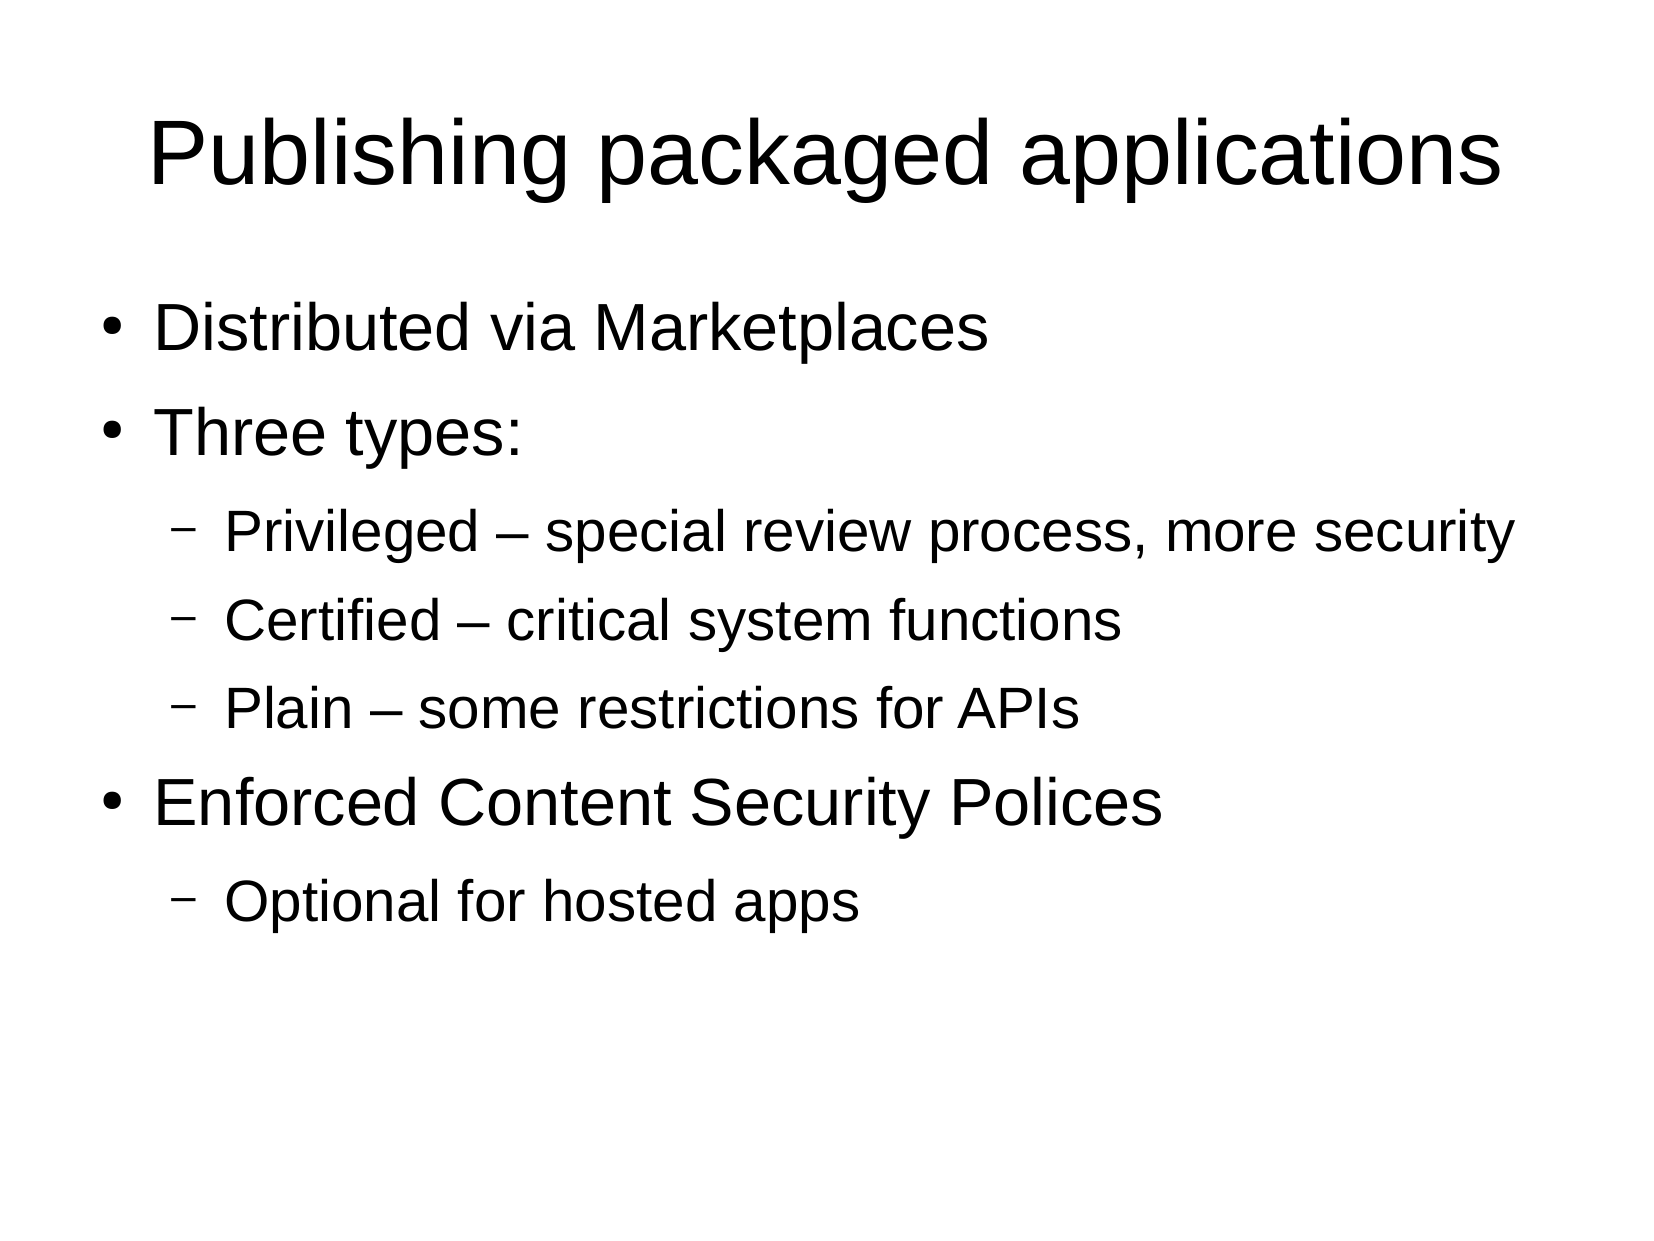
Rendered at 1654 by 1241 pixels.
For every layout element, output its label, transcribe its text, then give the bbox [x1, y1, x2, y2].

list Distributed via Marketplaces Three types: Privileged – special review process, more security Certified – critical system functions Plain – some restrictions for APIs Enforced Content Security Polices Optional for hosted apps [82, 290, 1538, 1010]
title Publishing packaged applications [82, 49, 1571, 257]
